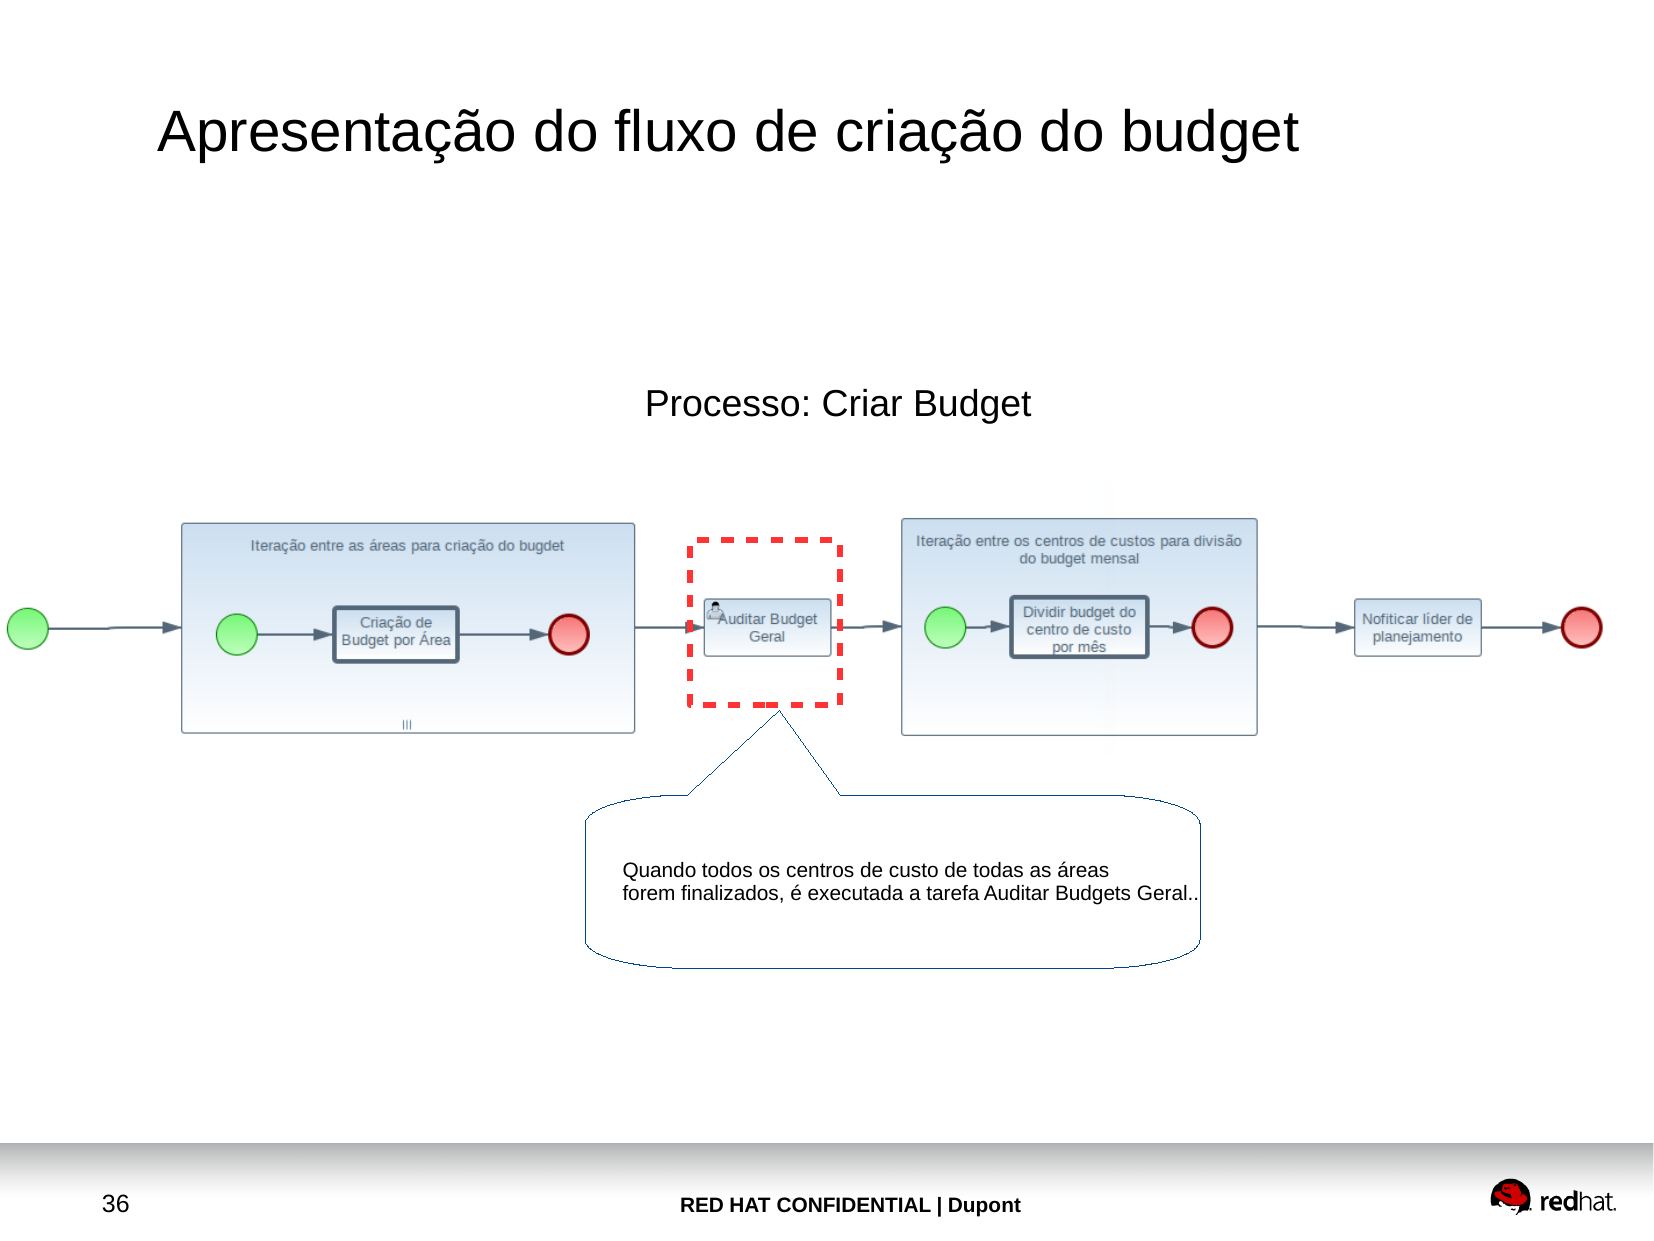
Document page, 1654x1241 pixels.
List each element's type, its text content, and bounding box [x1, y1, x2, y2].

text_box Apresentação do fluxo de criação do budget [82, 37, 1571, 226]
text_box Processo: Criar Budget [630, 375, 1058, 432]
picture [0, 1143, 1654, 1241]
text_box Quando todos os centros de custo de todas as áreas forem finalizados, é executada a tarefa Auditar Budgets Geral.. [585, 710, 1201, 969]
picture [0, 482, 1654, 757]
